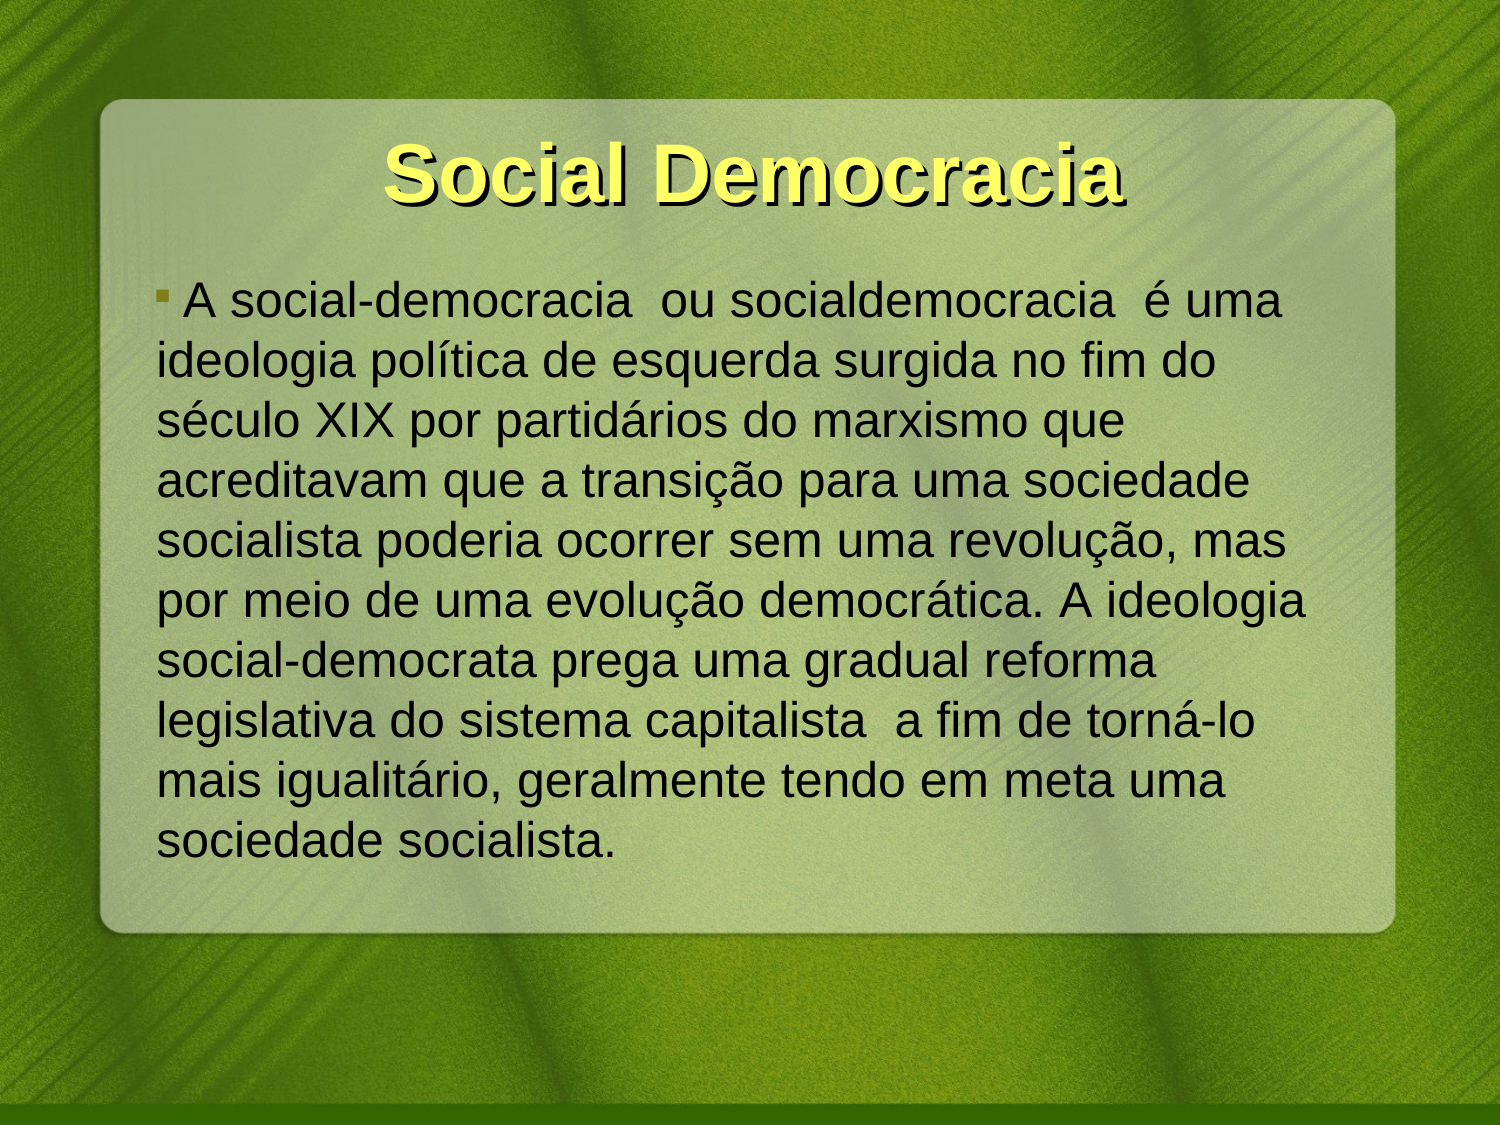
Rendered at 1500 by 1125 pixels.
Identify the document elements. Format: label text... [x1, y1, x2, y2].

picture [0, 0, 1500, 1125]
text_box A social-democracia ou socialdemocracia é uma ideologia política de esquerda surgida no fim do século XIX por partidários do marxismo que acreditavam que a transição para uma sociedade socialista poderia ocorrer sem uma revolução, mas por meio de uma evolução democrática. A ideologia social-democrata prega uma gradual reforma legislativa do sistema capitalista a fim de torná-lo mais igualitário, geralmente tendo em meta uma sociedade socialista. [141, 259, 1353, 875]
text_box Social Democracia [147, 112, 1359, 228]
